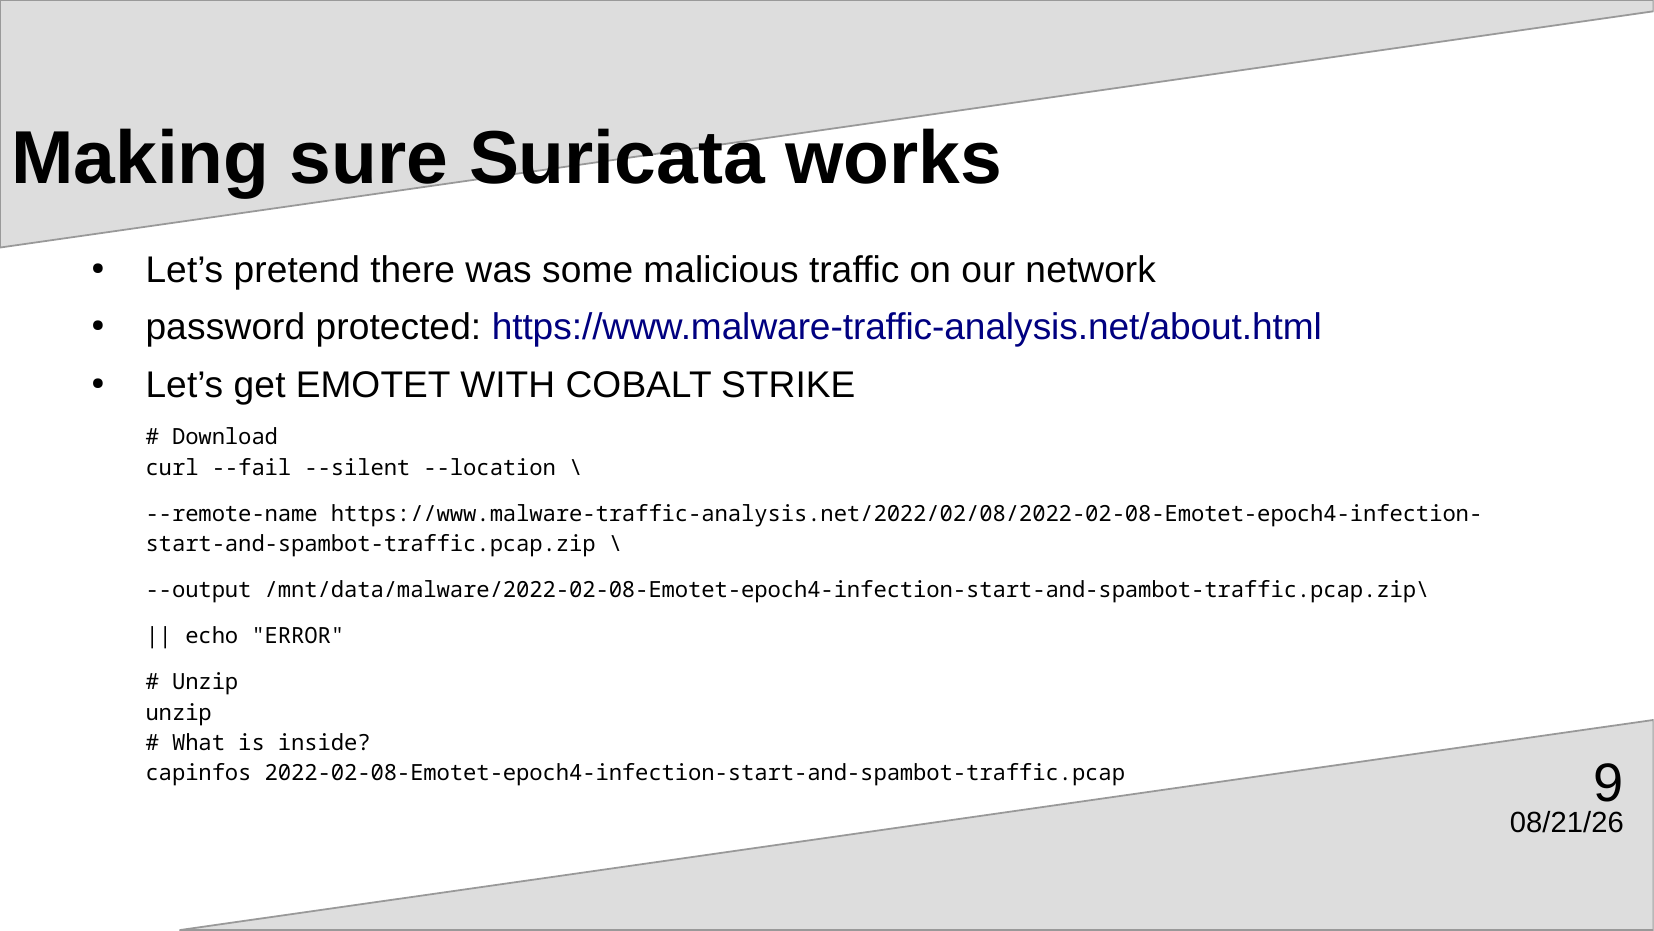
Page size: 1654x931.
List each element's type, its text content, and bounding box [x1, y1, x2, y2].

list Let’s pretend there was some malicious traffic on our network password protected: https://www.malware-traffic-analysis.net/about.html Let’s get EMOTET WITH COBALT STRIKE # Download curl --fail --silent --location \ --remote-name https://www.malware-traffic-analysis.net/2022/02/08/2022-02-08-Emotet-epoch4-infection-start-and-spambot-traffic.pcap.zip \ --output /mnt/data/malware/2022-02-08-Emotet-epoch4-infection-start-and-spambot-traffic.pcap.zip\ || echo "ERROR" # Unzip unzip # What is inside? capinfos 2022-02-08-Emotet-epoch4-infection-start-and-spambot-traffic.pcap [82, 248, 1538, 789]
title Making sure Suricata works [11, 79, 1488, 236]
